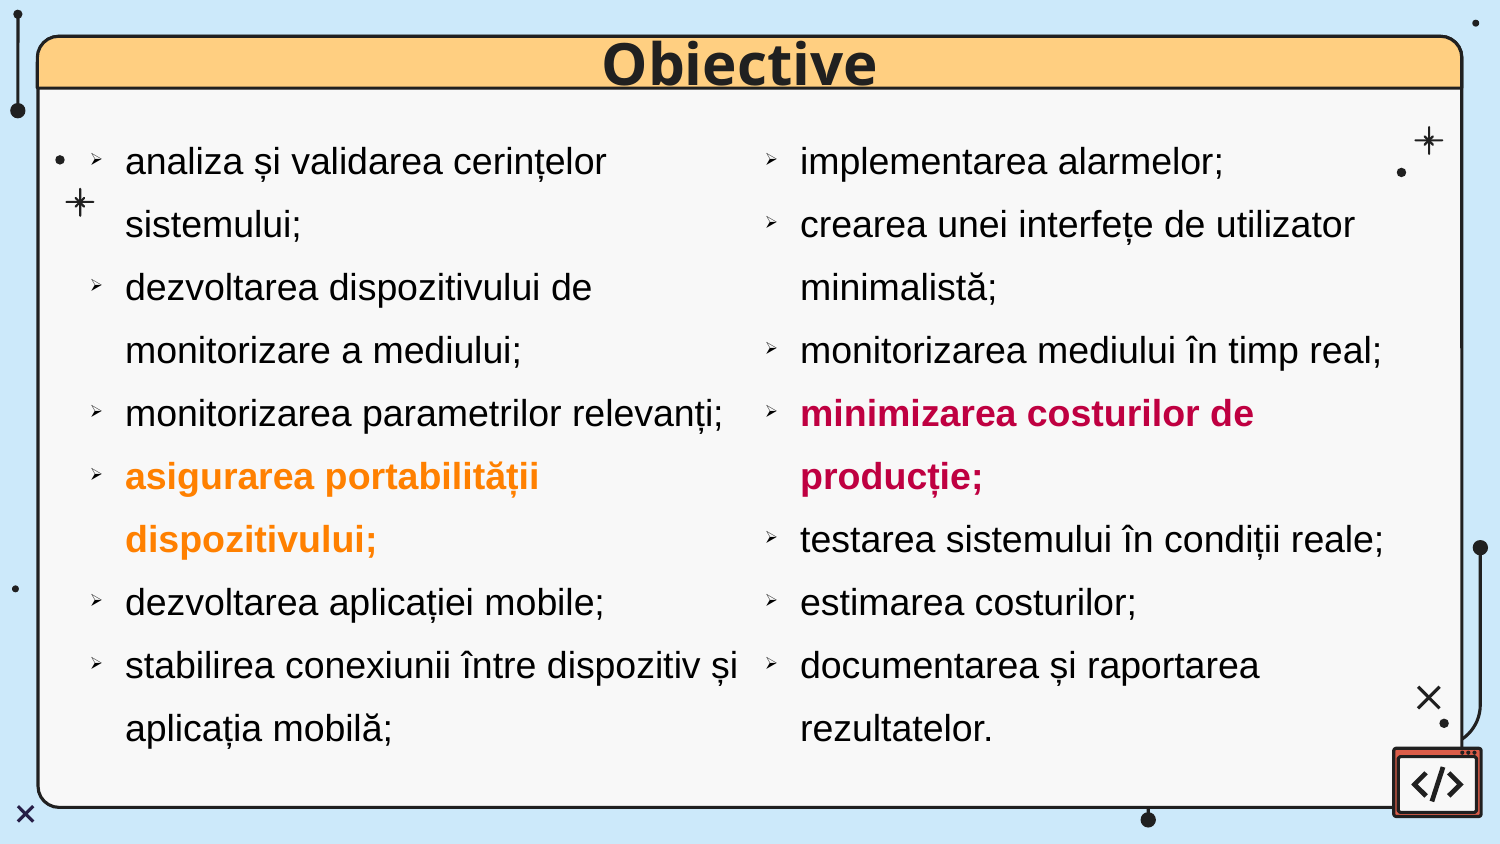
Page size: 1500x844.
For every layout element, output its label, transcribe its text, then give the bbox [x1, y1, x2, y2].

text_box Obiective [449, 37, 1030, 112]
text_box implementarea alarmelor; crearea unei interfețe de utilizator minimalistă; monitorizarea mediului în timp real; minimizarea costurilor de producție; testarea sistemului în condiții reale; estimarea costurilor; documentarea și raportarea rezultatelor. [750, 112, 1426, 844]
text_box analiza și validarea cerințelor sistemului; dezvoltarea dispozitivului de monitorizare a mediului; monitorizarea parametrilor relevanți; asigurarea portabilității dispozitivului; dezvoltarea aplicației mobile; stabilirea conexiunii între dispozitiv și aplicația mobilă; [75, 112, 750, 820]
